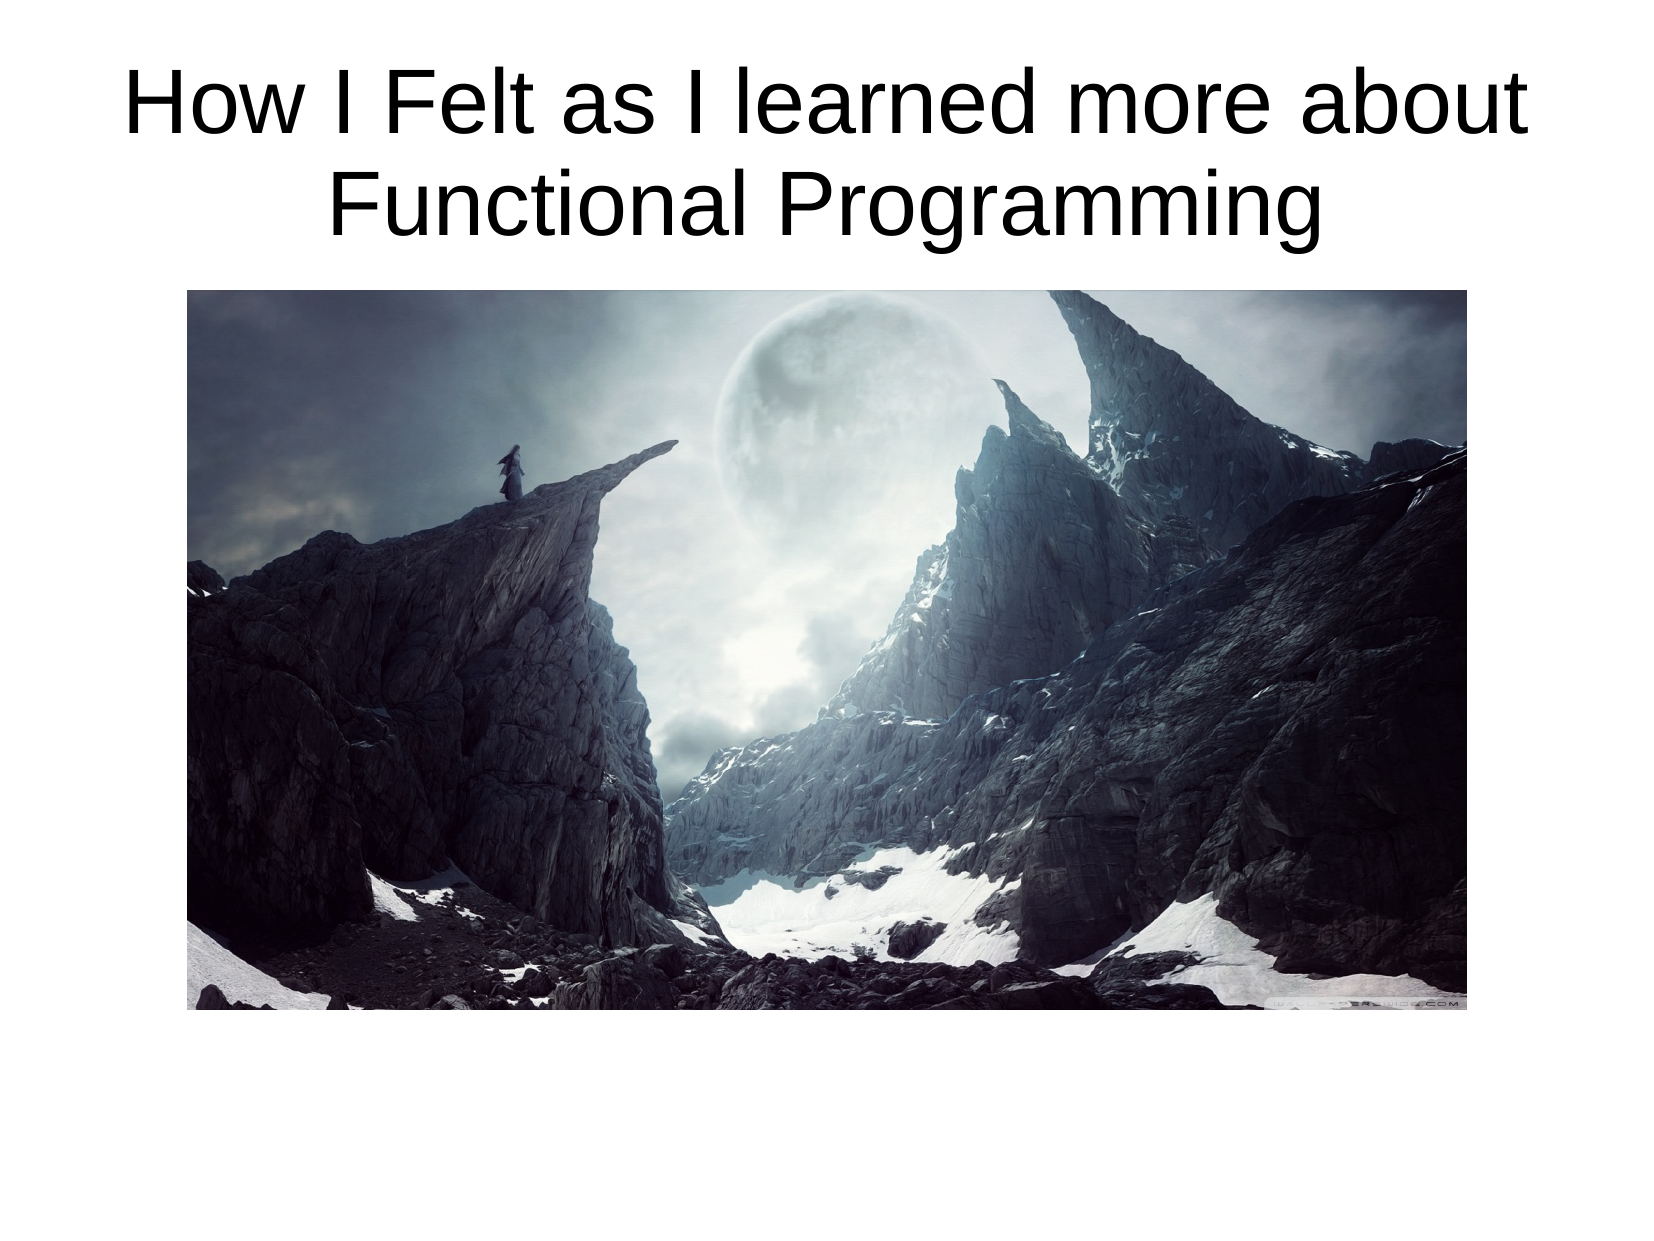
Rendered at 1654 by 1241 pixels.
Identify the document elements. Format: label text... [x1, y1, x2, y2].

picture [187, 290, 1467, 1010]
title How I Felt as I learned more about Functional Programming [82, 49, 1571, 257]
